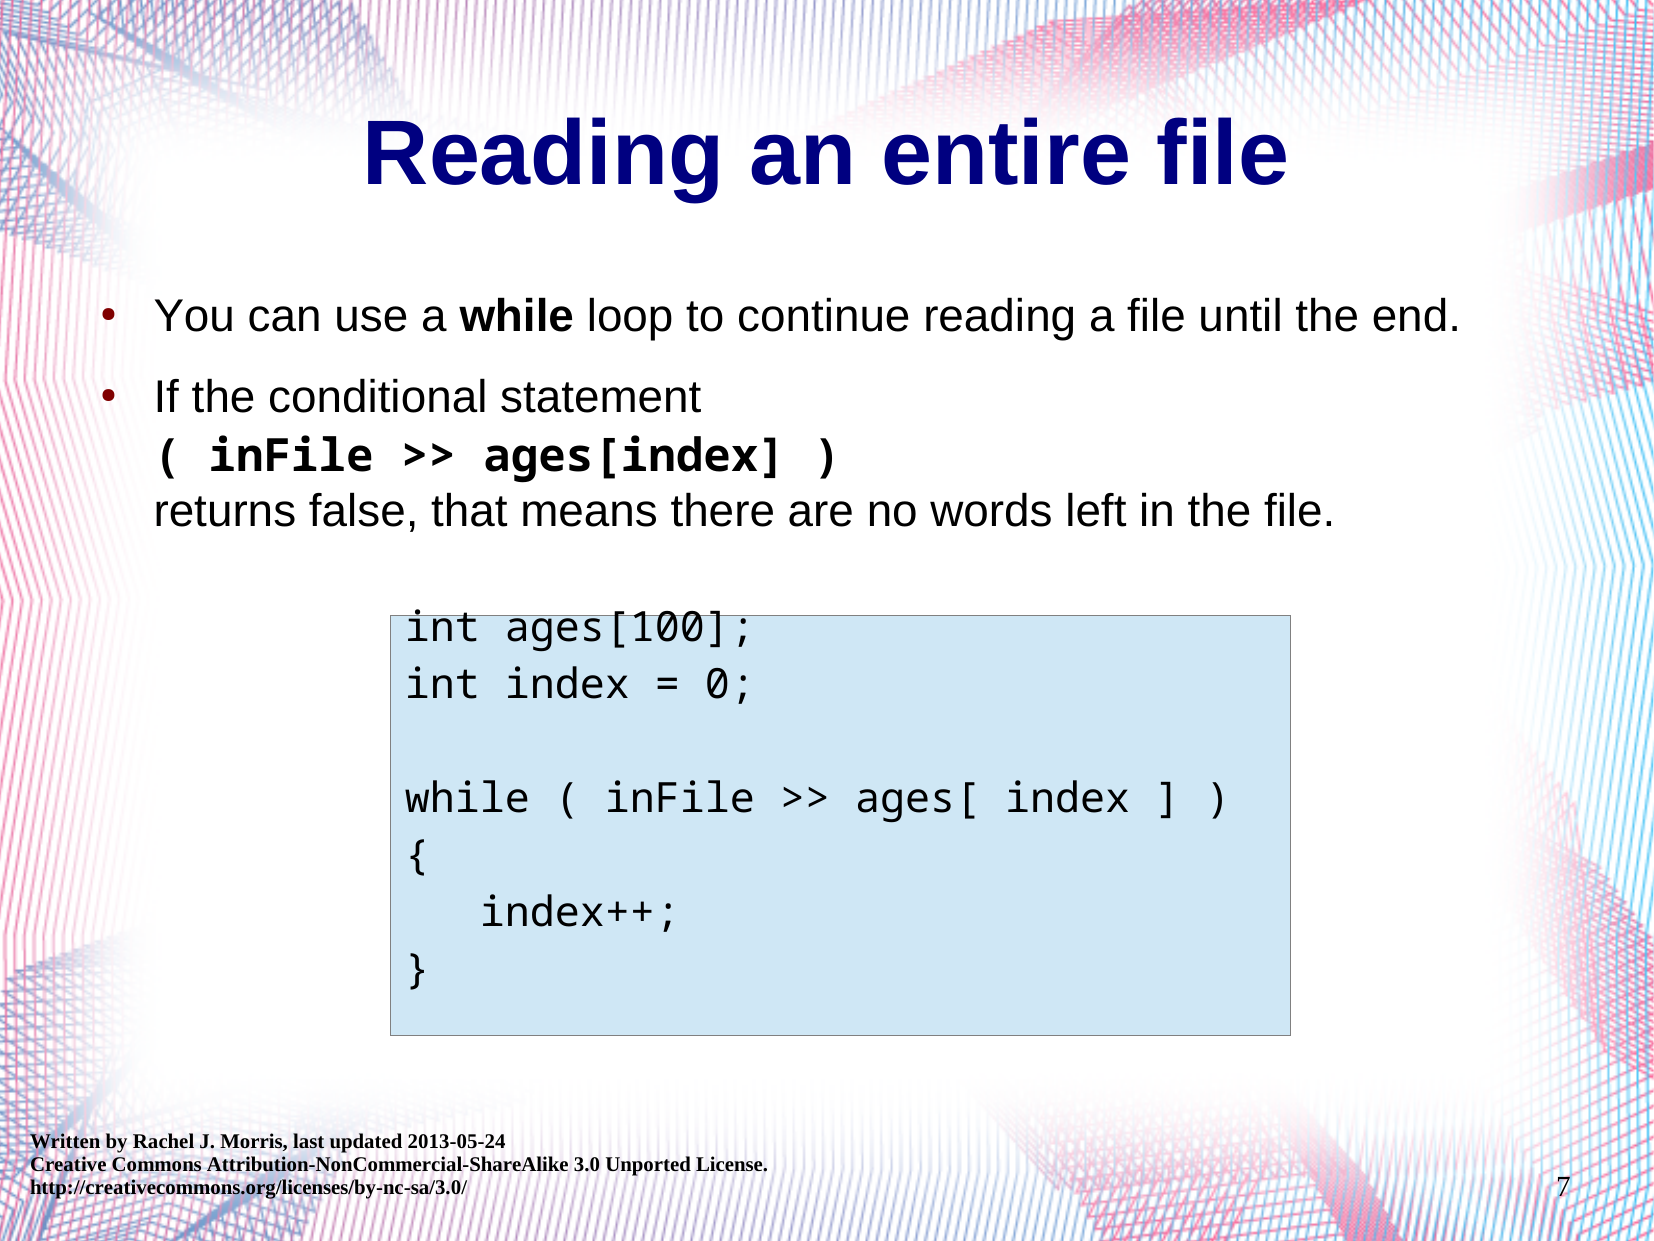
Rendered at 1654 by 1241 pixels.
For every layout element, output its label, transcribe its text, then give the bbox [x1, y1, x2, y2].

list You can use a while loop to continue reading a file until the end. If the conditional statement ( inFile >> ages[index] ) returns false, that means there are no words left in the file. [82, 290, 1561, 586]
title Reading an entire file [82, 49, 1571, 257]
text_box int ages[100]; int index = 0; while ( inFile >> ages[ index ] ) { index++; } [390, 615, 1291, 1036]
picture [0, 0, 1654, 1241]
